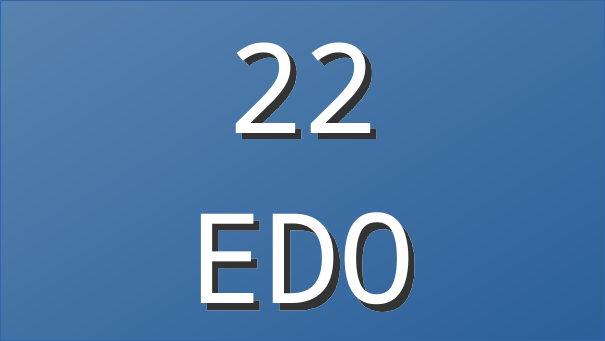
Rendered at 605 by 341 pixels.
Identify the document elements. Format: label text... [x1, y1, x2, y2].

subtitle 22 EDO [0, 0, 605, 341]
